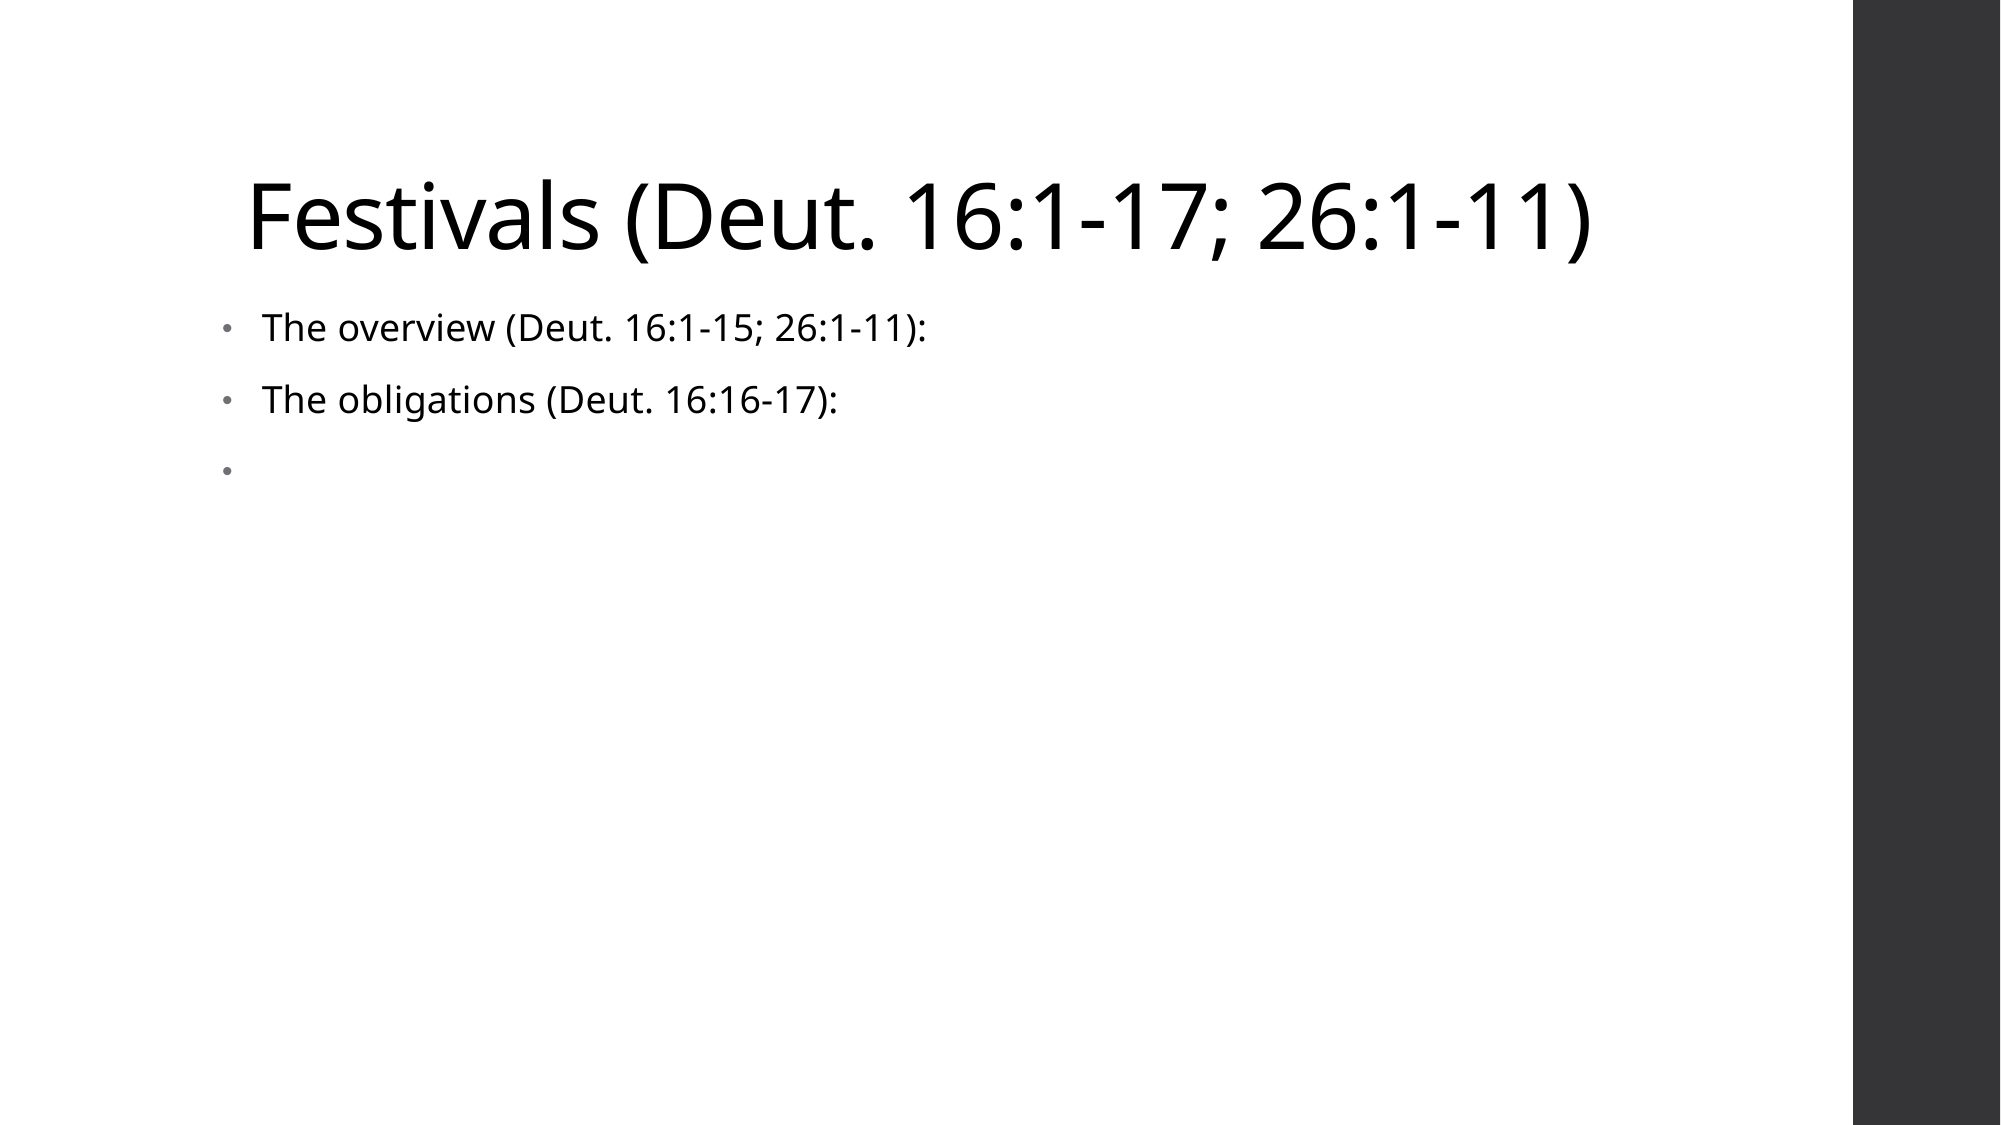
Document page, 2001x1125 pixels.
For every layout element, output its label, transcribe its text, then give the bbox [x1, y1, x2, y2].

title Festivals (Deut. 16:1-17; 26:1-11) [206, 60, 1797, 278]
list The overview (Deut. 16:1-15; 26:1-11): The obligations (Deut. 16:16-17): [206, 299, 1617, 1014]
